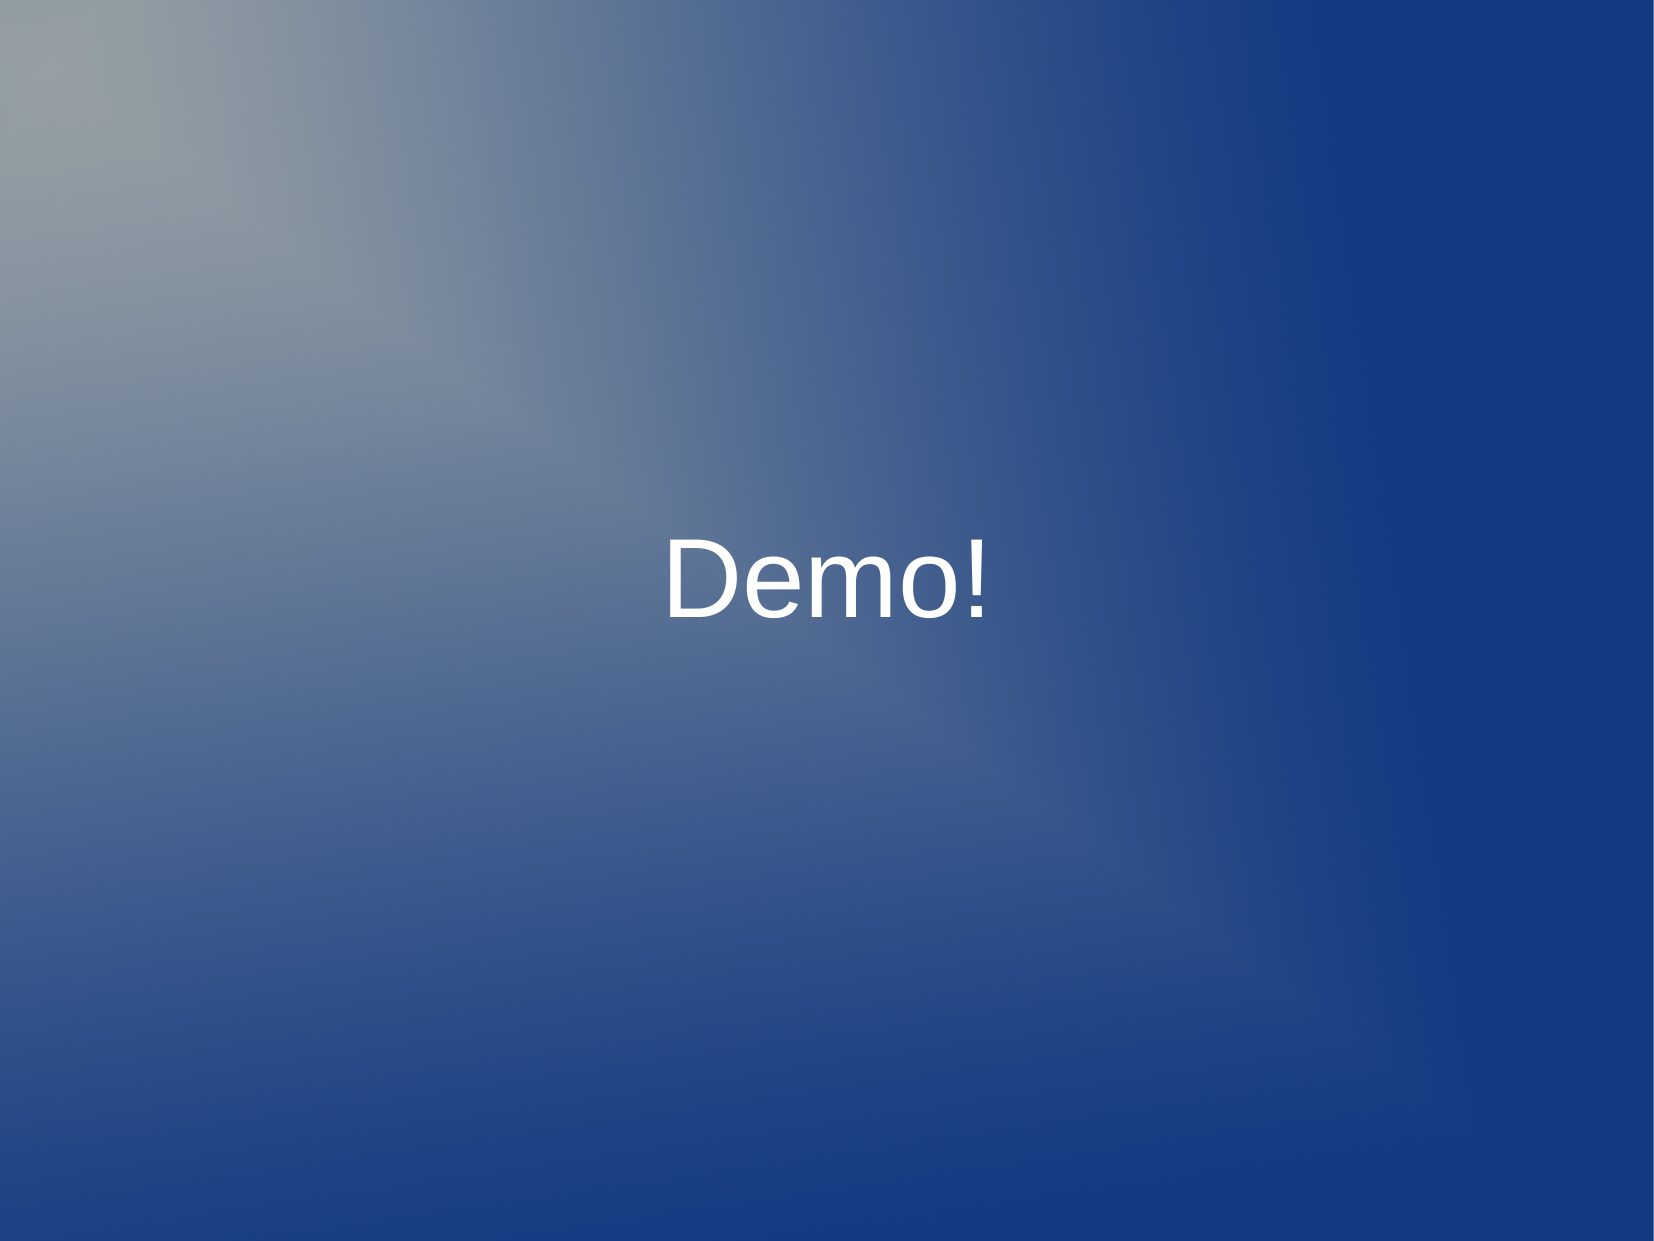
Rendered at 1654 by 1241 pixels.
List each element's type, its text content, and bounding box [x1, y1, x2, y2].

picture [0, 0, 1654, 1241]
subtitle Demo! [82, 49, 1571, 1109]
